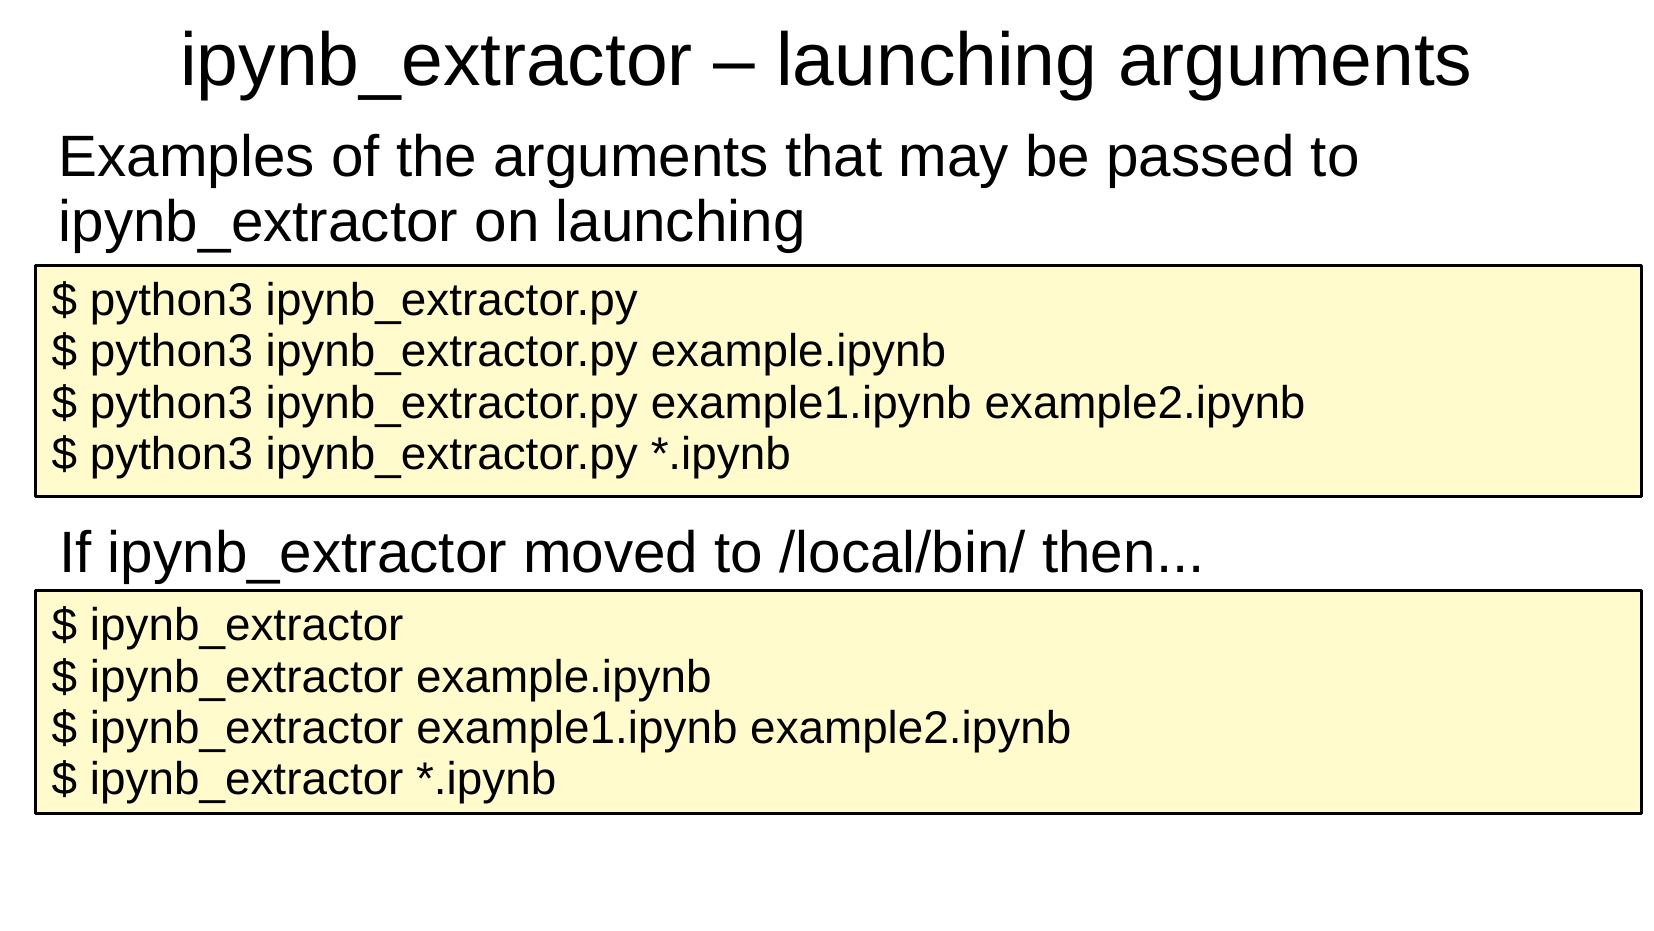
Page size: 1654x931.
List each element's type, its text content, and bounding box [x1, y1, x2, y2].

text_box $ python3 ipynb_extractor.py $ python3 ipynb_extractor.py example.ipynb $ python3 ipynb_extractor.py example1.ipynb example2.ipynb $ python3 ipynb_extractor.py *.ipynb [35, 265, 1642, 497]
text_box $ ipynb_extractor $ ipynb_extractor example.ipynb $ ipynb_extractor example1.ipynb example2.ipynb $ ipynb_extractor *.ipynb [35, 590, 1642, 814]
text_box If ipynb_extractor moved to /local/bin/ then... [59, 519, 1548, 585]
text_box Examples of the arguments that may be passed to ipynb_extractor on launching [59, 118, 1548, 260]
title ipynb_extractor – launching arguments [82, 13, 1571, 107]
